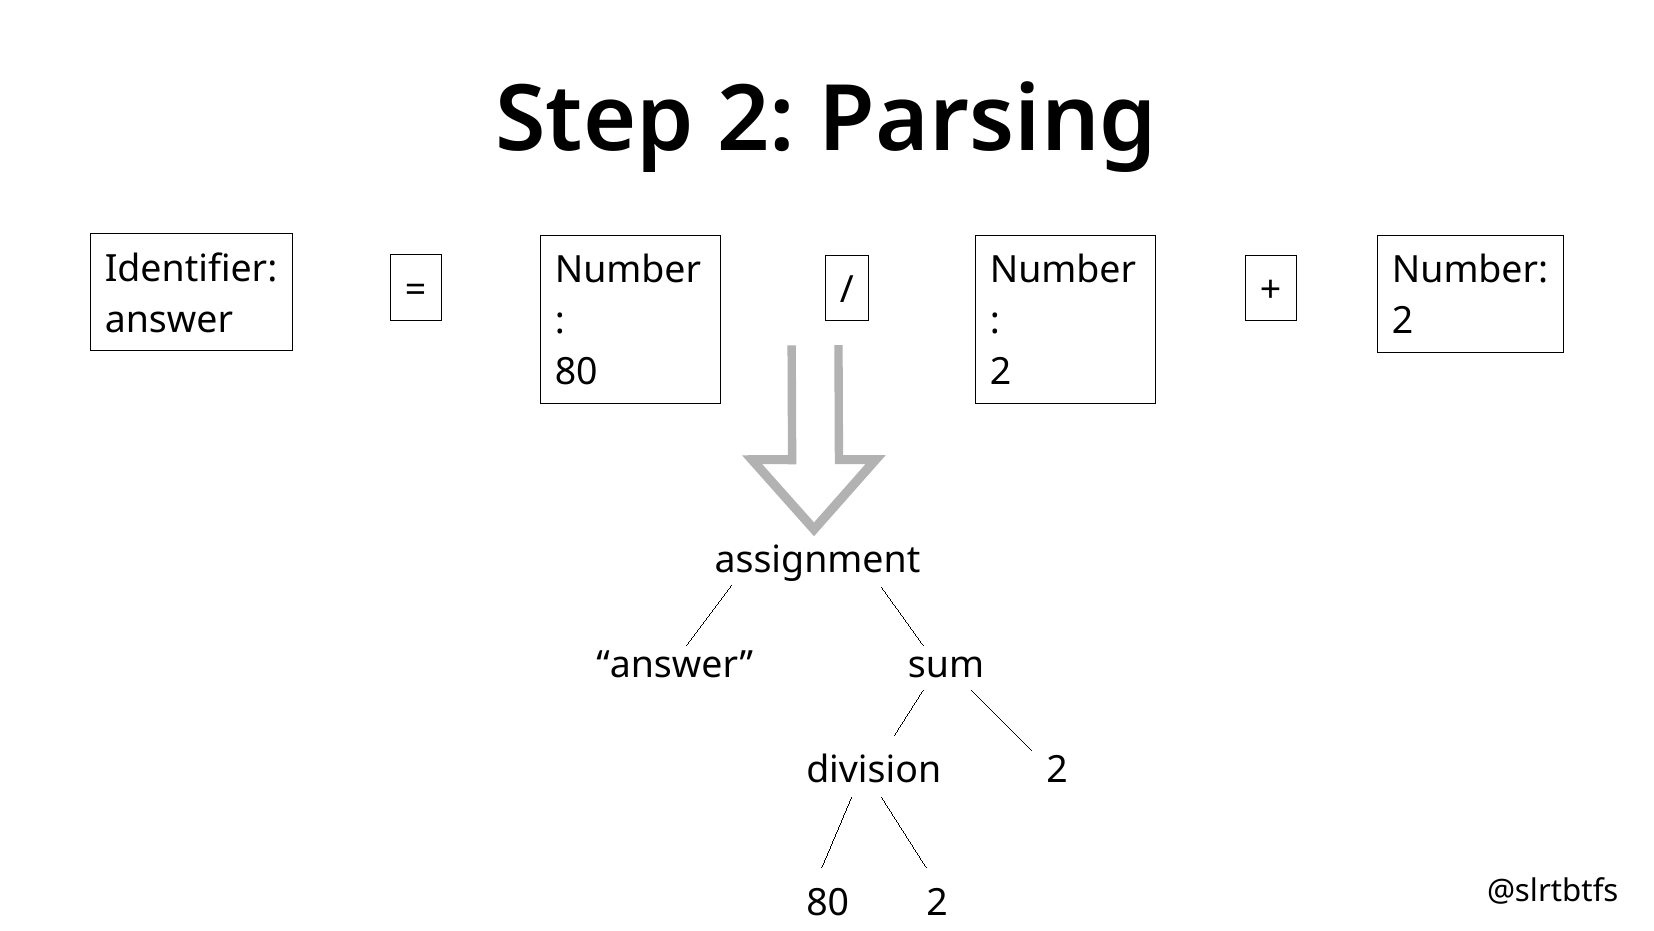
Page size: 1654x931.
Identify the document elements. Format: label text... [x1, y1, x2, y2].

text_box Number: 80 [540, 235, 721, 346]
text_box 2 [911, 867, 961, 931]
text_box Number: 2 [1377, 235, 1546, 346]
title Step 2: Parsing [82, 37, 1571, 193]
text_box “answer” [581, 630, 758, 693]
text_box 2 [1031, 735, 1081, 798]
text_box Number: 2 [975, 235, 1156, 346]
text_box 80 [791, 867, 859, 931]
text_box / [825, 255, 868, 318]
text_box = [390, 254, 439, 318]
text_box sum [893, 630, 1017, 693]
text_box + [1245, 255, 1294, 318]
picture [735, 345, 892, 525]
text_box assignment [699, 525, 912, 588]
text_box division [791, 735, 944, 798]
text_box Identifier: answer [90, 233, 274, 344]
